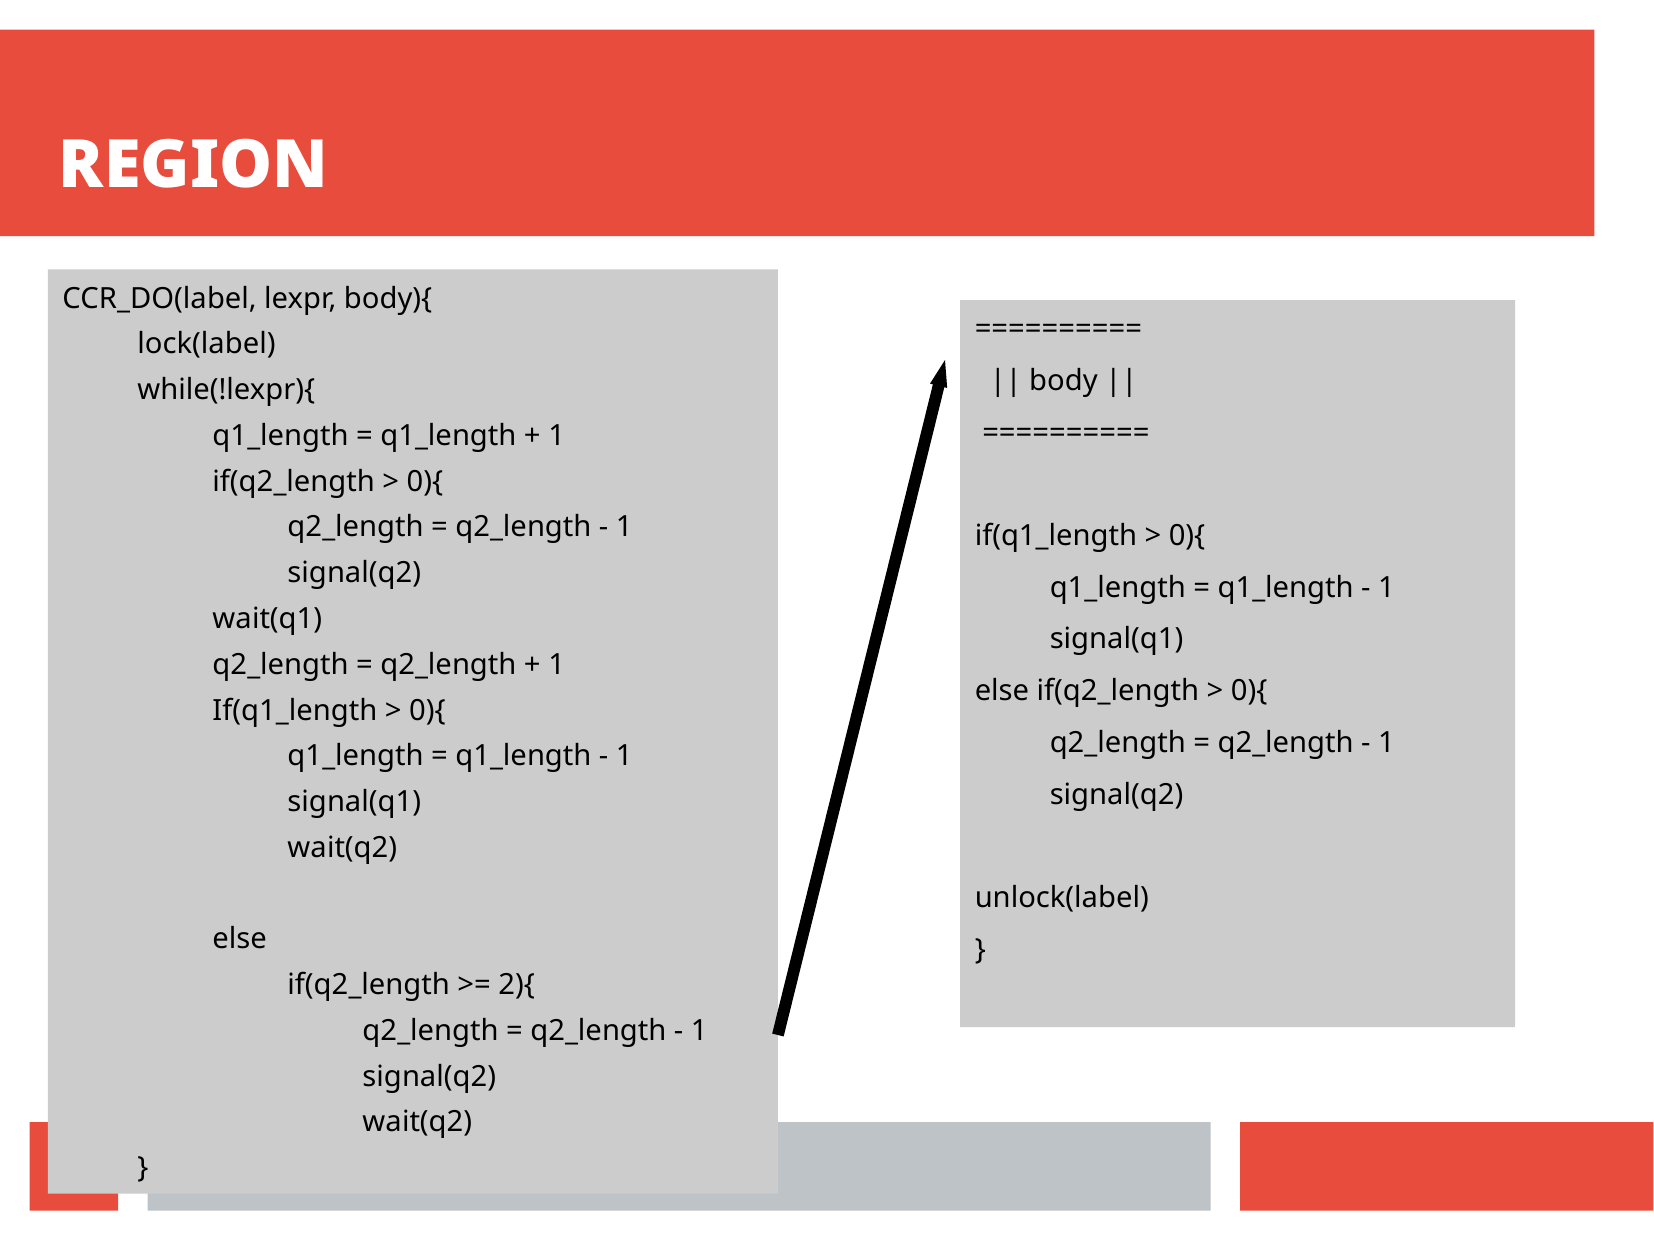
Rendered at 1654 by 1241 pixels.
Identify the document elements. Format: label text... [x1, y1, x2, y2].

text_box CCR_DO(label, lexpr, body){ lock(label) while(!lexpr){ q1_length = q1_length + 1 if(q2_length > 0){ q2_length = q2_length - 1 signal(q2) wait(q1) q2_length = q2_length + 1 If(q1_length > 0){ q1_length = q1_length - 1 signal(q1) wait(q2) else if(q2_length >= 2){ q2_length = q2_length - 1 signal(q2) wait(q2) } [47, 269, 778, 1084]
text_box ========== || body || ========== if(q1_length > 0){ q1_length = q1_length - 1 signal(q1) else if(q2_length > 0){ q2_length = q2_length - 1 signal(q2) unlock(label) } [960, 300, 1516, 951]
title REGION [59, 59, 1595, 207]
